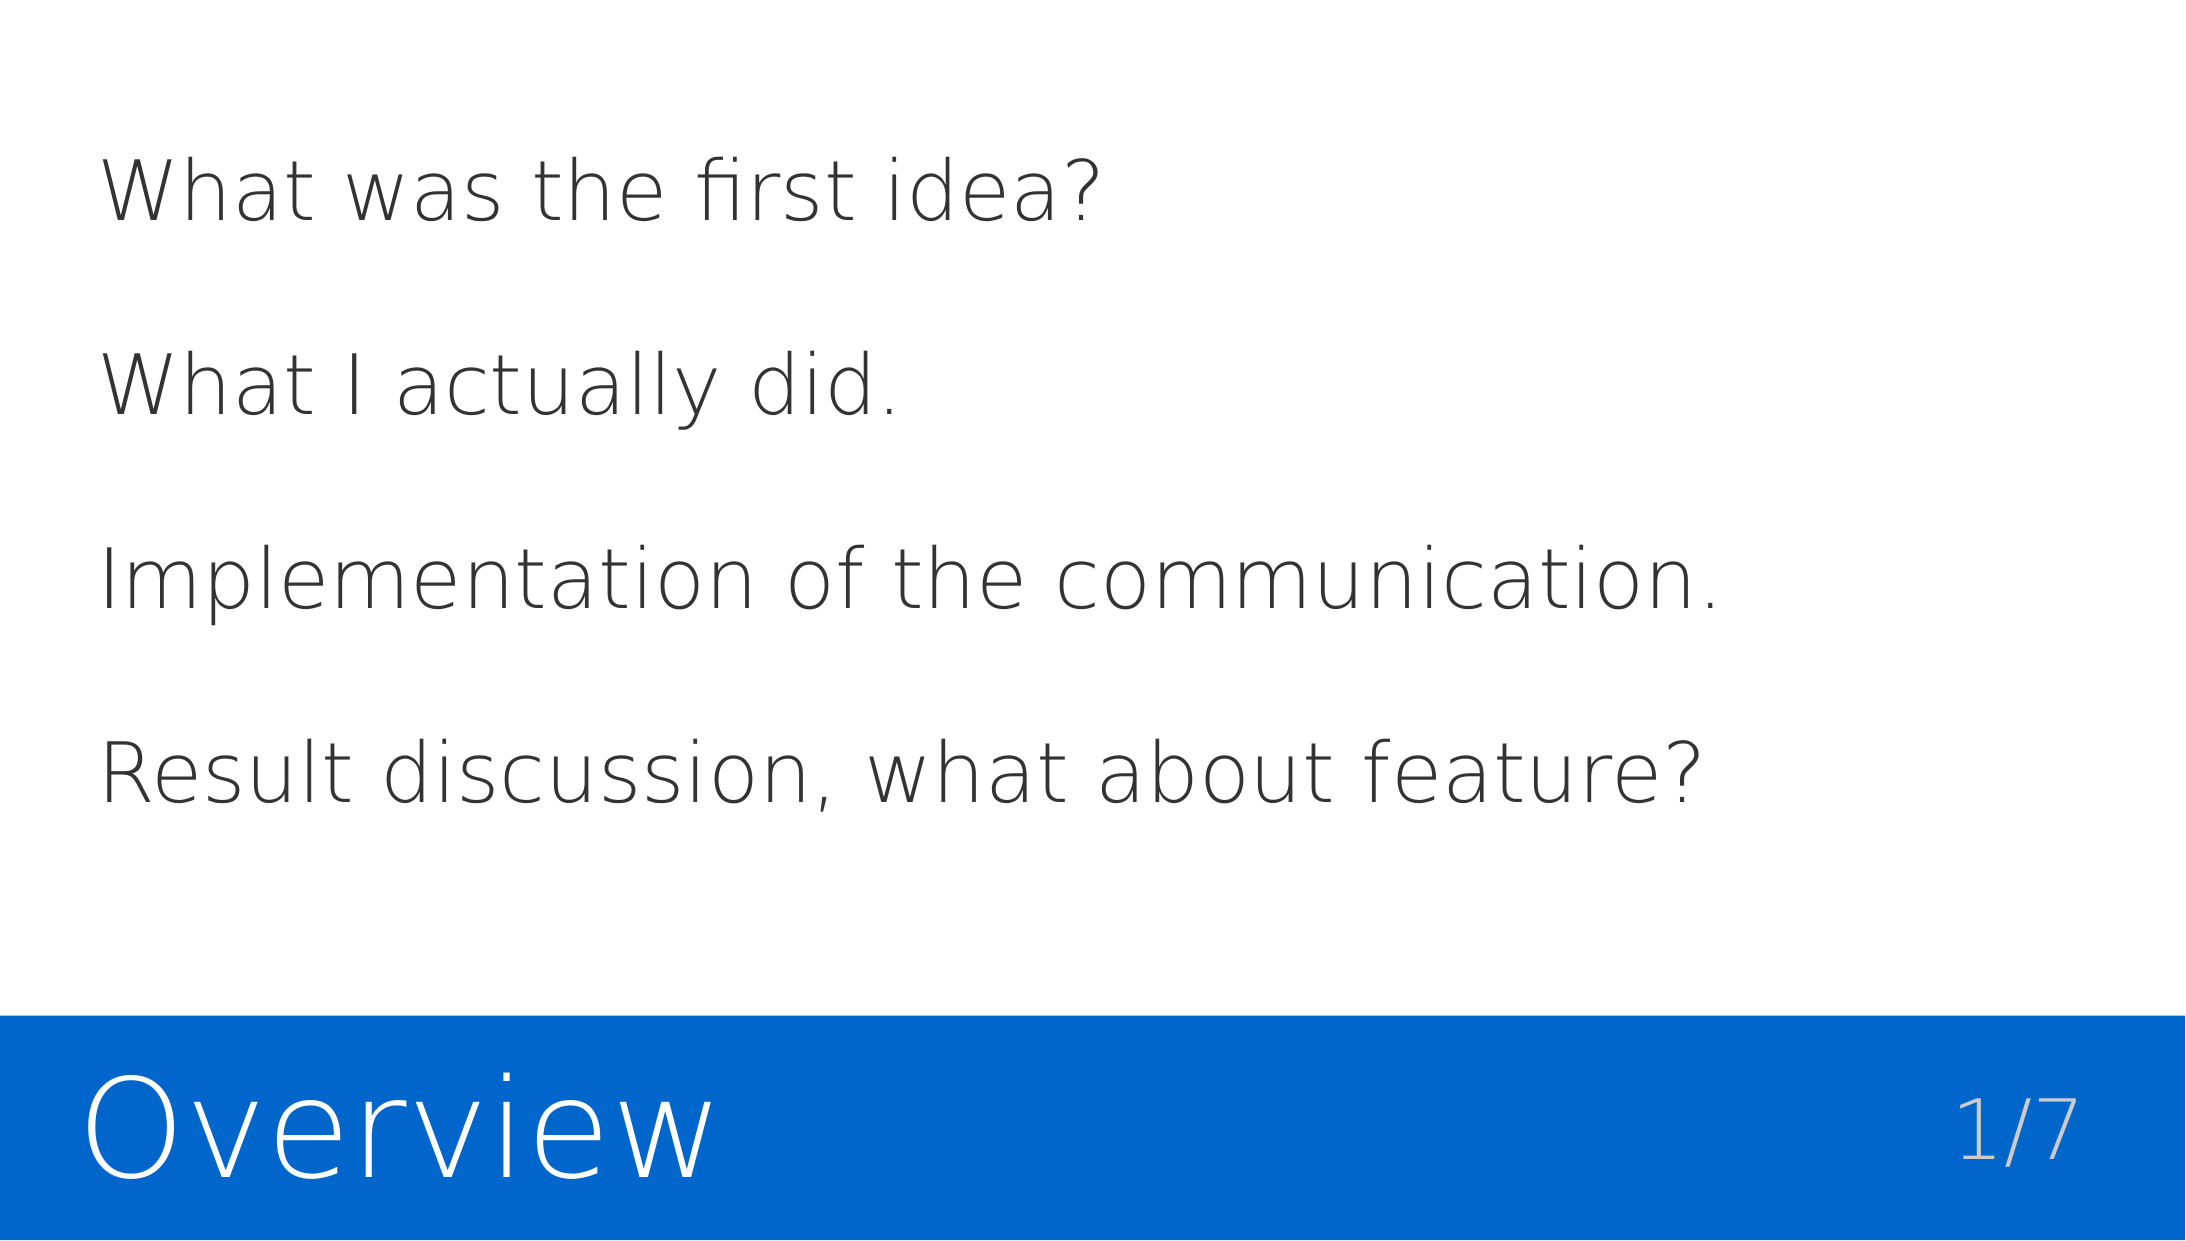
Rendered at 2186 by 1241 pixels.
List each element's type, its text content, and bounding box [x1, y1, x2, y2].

text_box [0, 1015, 2185, 1241]
text_box What was the first idea? What I actually did. Implementation of the communication. Result discussion, what about feature? [82, 136, 2091, 922]
text_box Overview [62, 1041, 2071, 1224]
text_box 1/7 [1937, 1074, 2174, 1187]
